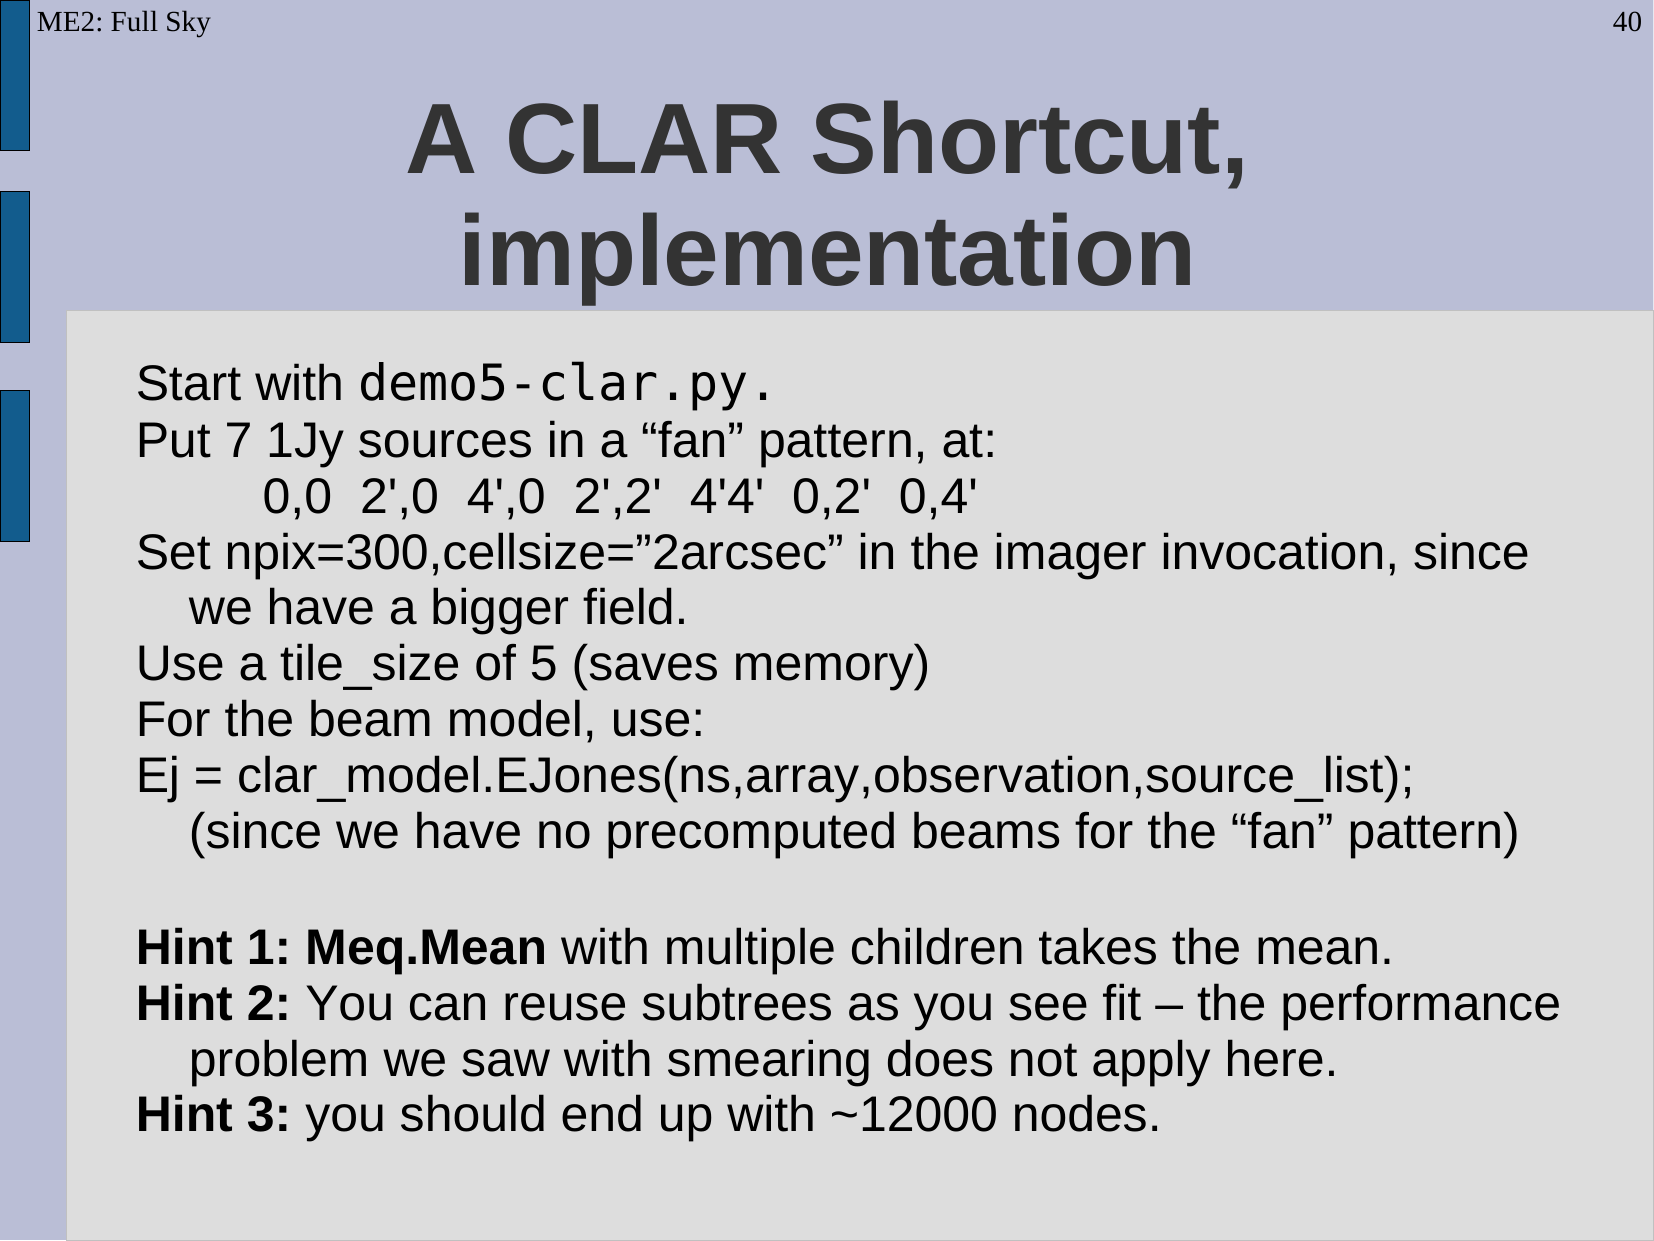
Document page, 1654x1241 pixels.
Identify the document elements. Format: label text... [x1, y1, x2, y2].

title A CLAR Shortcut, implementation [121, 78, 1534, 312]
list Start with demo5-clar.py. Put 7 1Jy sources in a “fan” pattern, at: 0,0 2',0 4',0 2',2' 4'4' 0,2' 0,4' Set npix=300,cellsize=”2arcsec” in the imager invocation, since we have a bigger field. Use a tile_size of 5 (saves memory) For the beam model, use: Ej = clar_model.EJones(ns,array,observation,source_list); (since we have no precomputed beams for the “fan” pattern) [118, 354, 1595, 879]
list Hint 1: Meq.Mean with multiple children takes the mean. Hint 2: You can reuse subtrees as you see fit – the performance problem we saw with smearing does not apply here. Hint 3: you should end up with ~12000 nodes. [118, 919, 1595, 1186]
